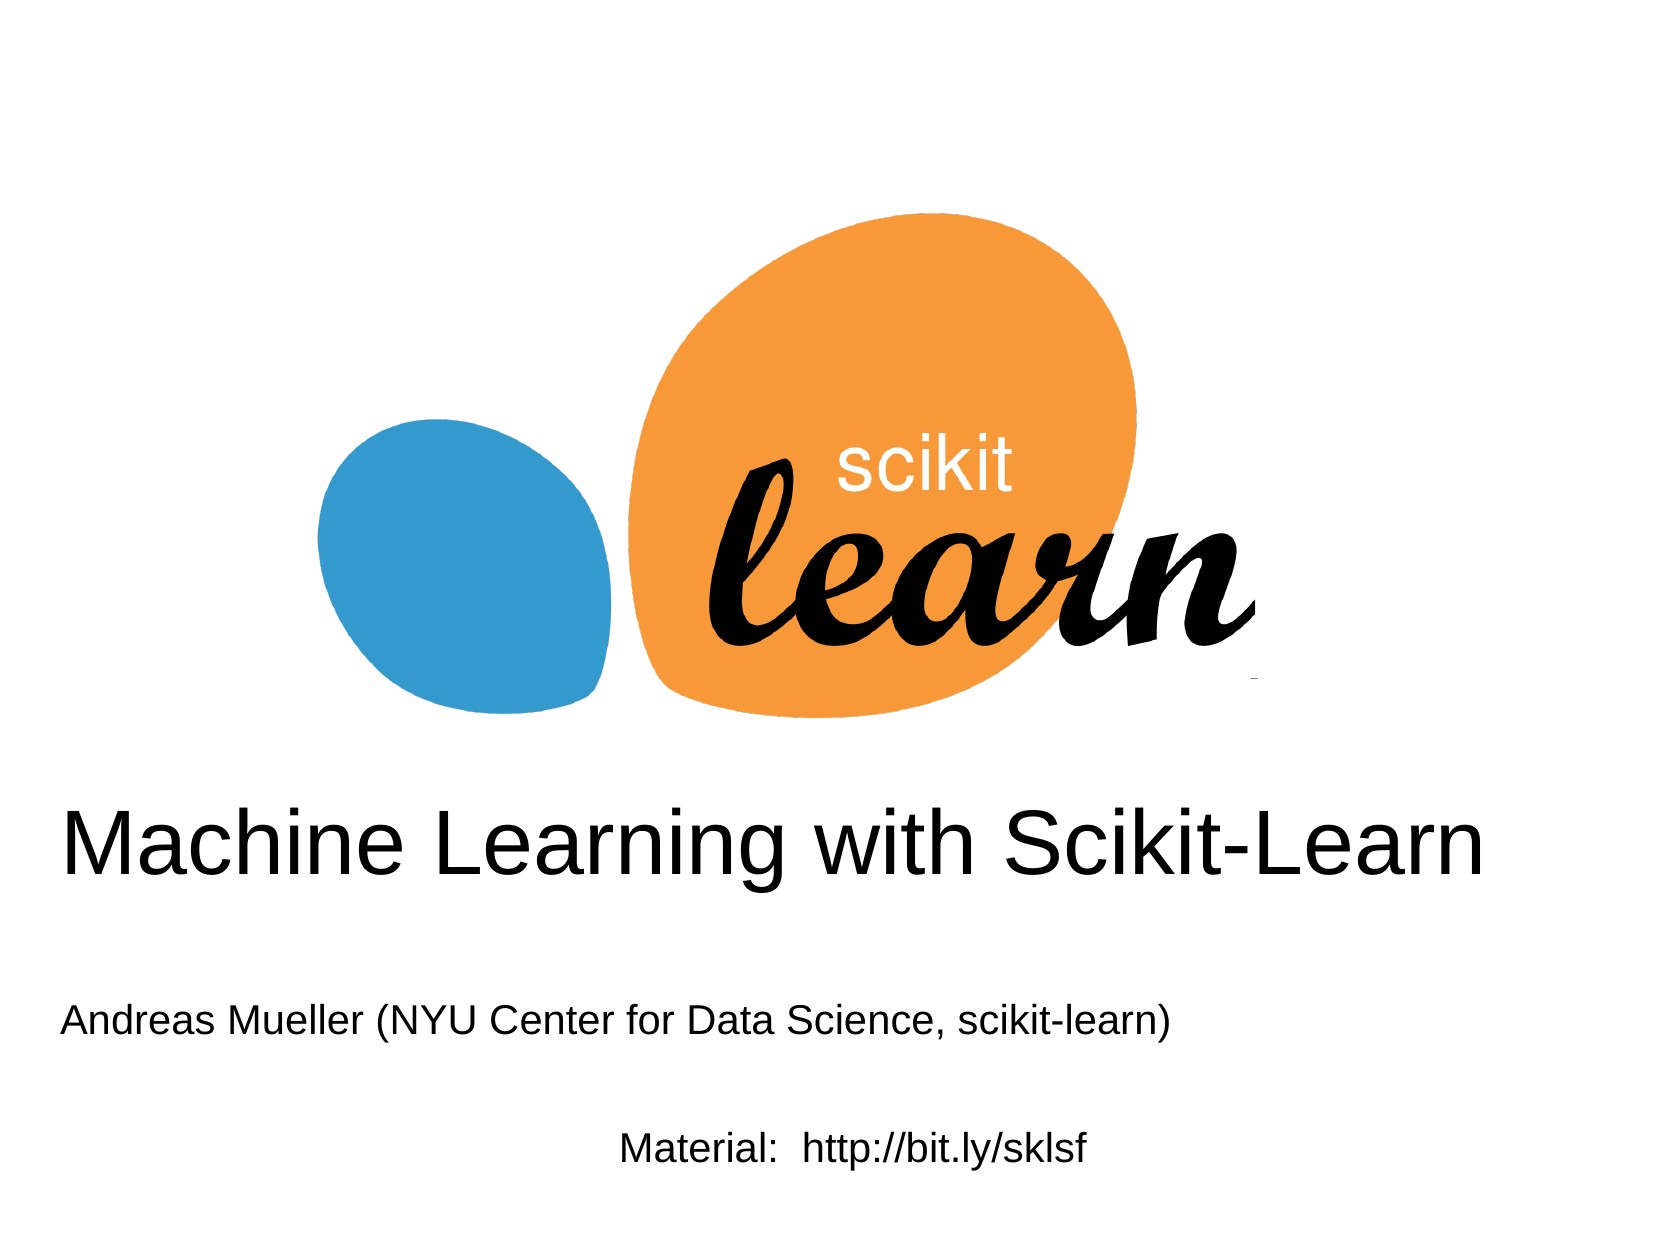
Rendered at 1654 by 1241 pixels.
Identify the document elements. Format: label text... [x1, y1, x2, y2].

picture [296, 93, 1276, 749]
text_box Material: http://bit.ly/sklsf [15, 1125, 1621, 1187]
title Machine Learning with Scikit-Learn Andreas Mueller (NYU Center for Data Science, scikit-learn) [60, 790, 1549, 1044]
